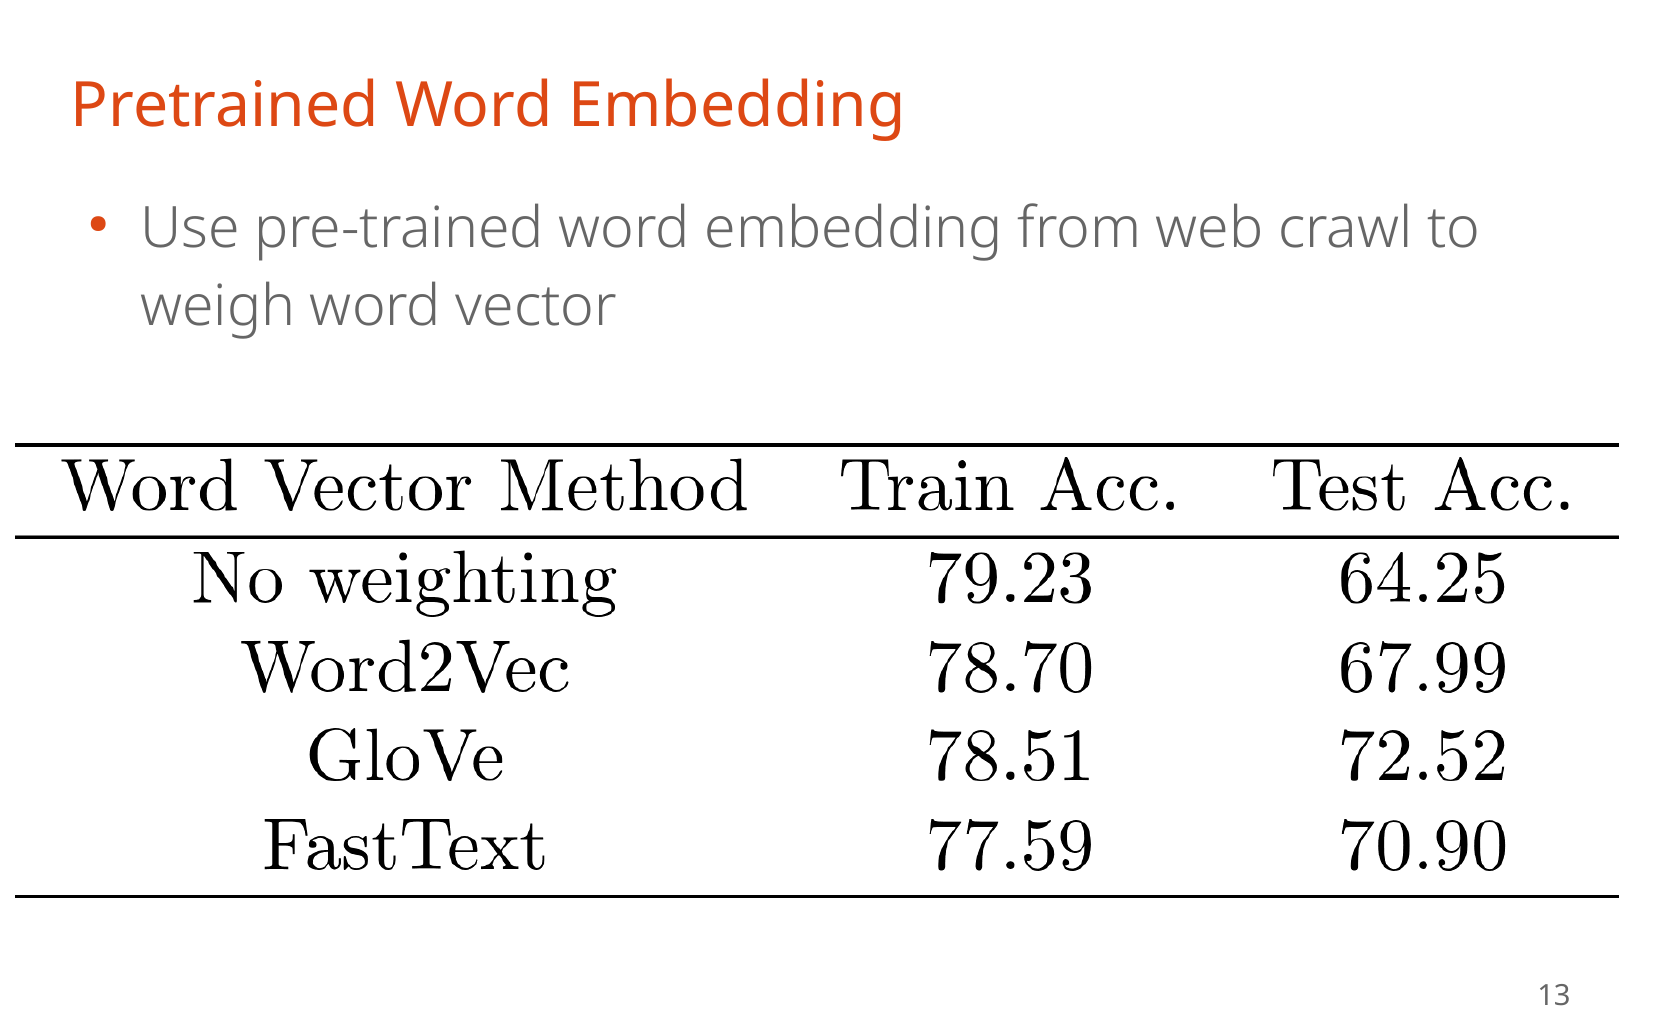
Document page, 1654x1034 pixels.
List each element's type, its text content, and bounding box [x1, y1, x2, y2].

picture [15, 443, 1619, 898]
title Pretrained Word Embedding [70, 49, 1518, 155]
list Use pre-trained word embedding from web crawl to weigh word vector [70, 186, 1518, 343]
